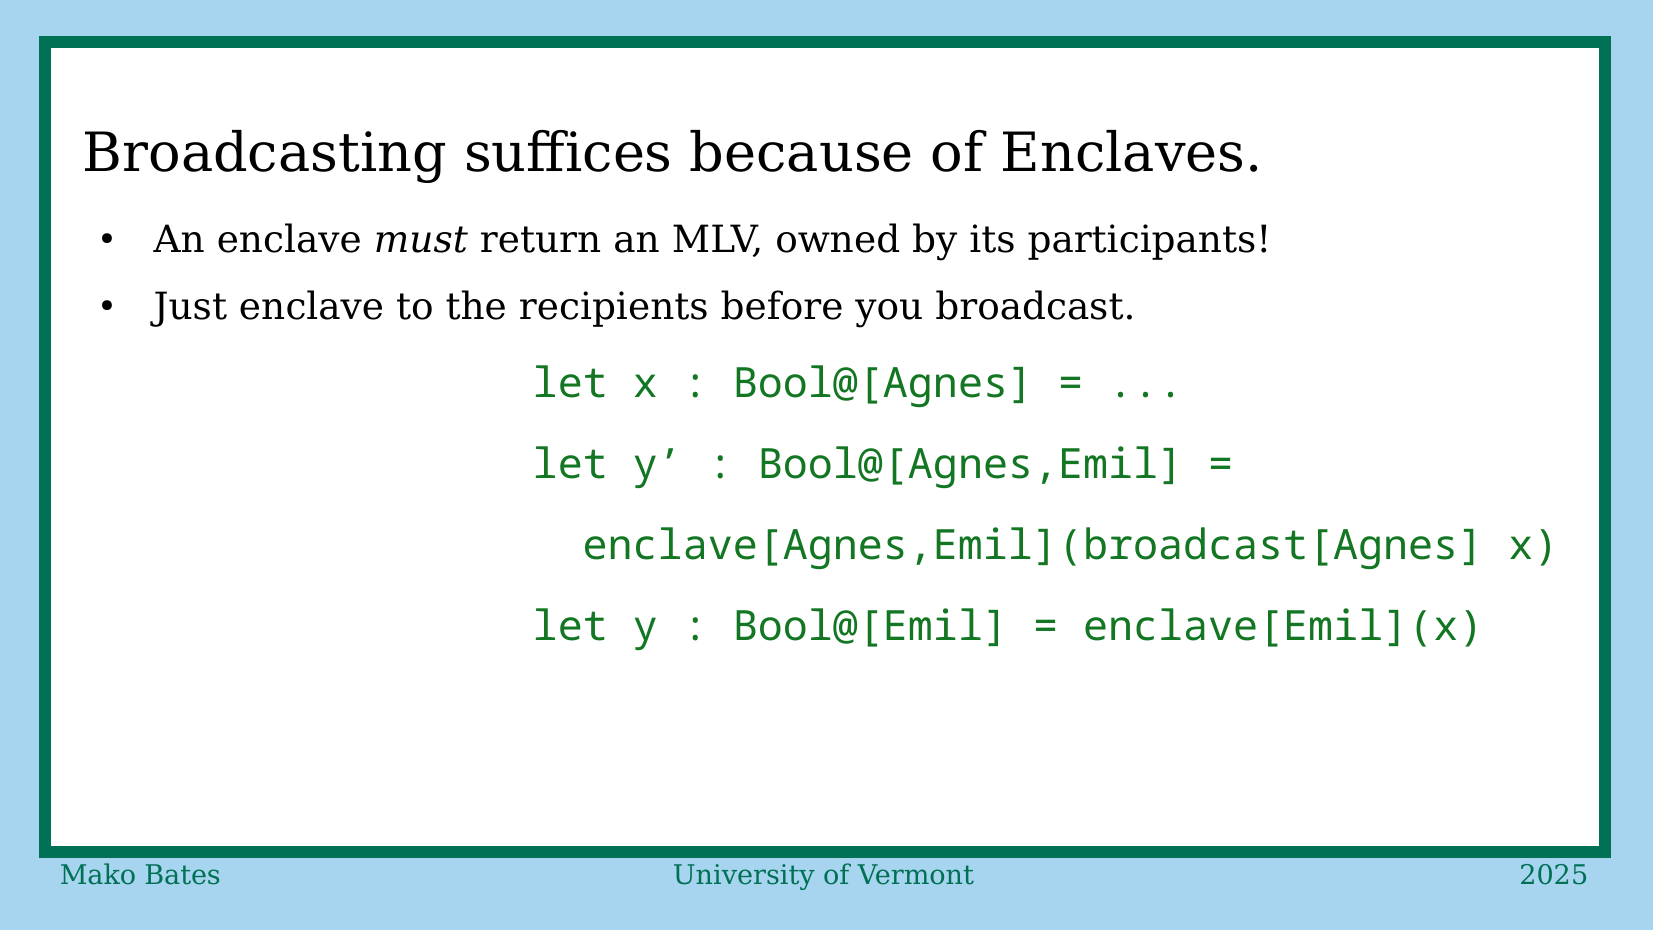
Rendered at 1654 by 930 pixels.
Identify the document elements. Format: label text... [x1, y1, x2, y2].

text_box [687, 864, 691, 877]
title Broadcasting suffices because of Enclaves. [82, 101, 1571, 205]
list An enclave must return an MLV, owned by its participants! Just enclave to the recipients before you broadcast. let x : Bool@[Agnes] = ... let y’ : Bool@[Agnes,Emil] = enclave[Agnes,Emil](broadcast[Agnes] x) let y : Bool@[Emil] = enclave[Emil](x) [82, 217, 1571, 777]
